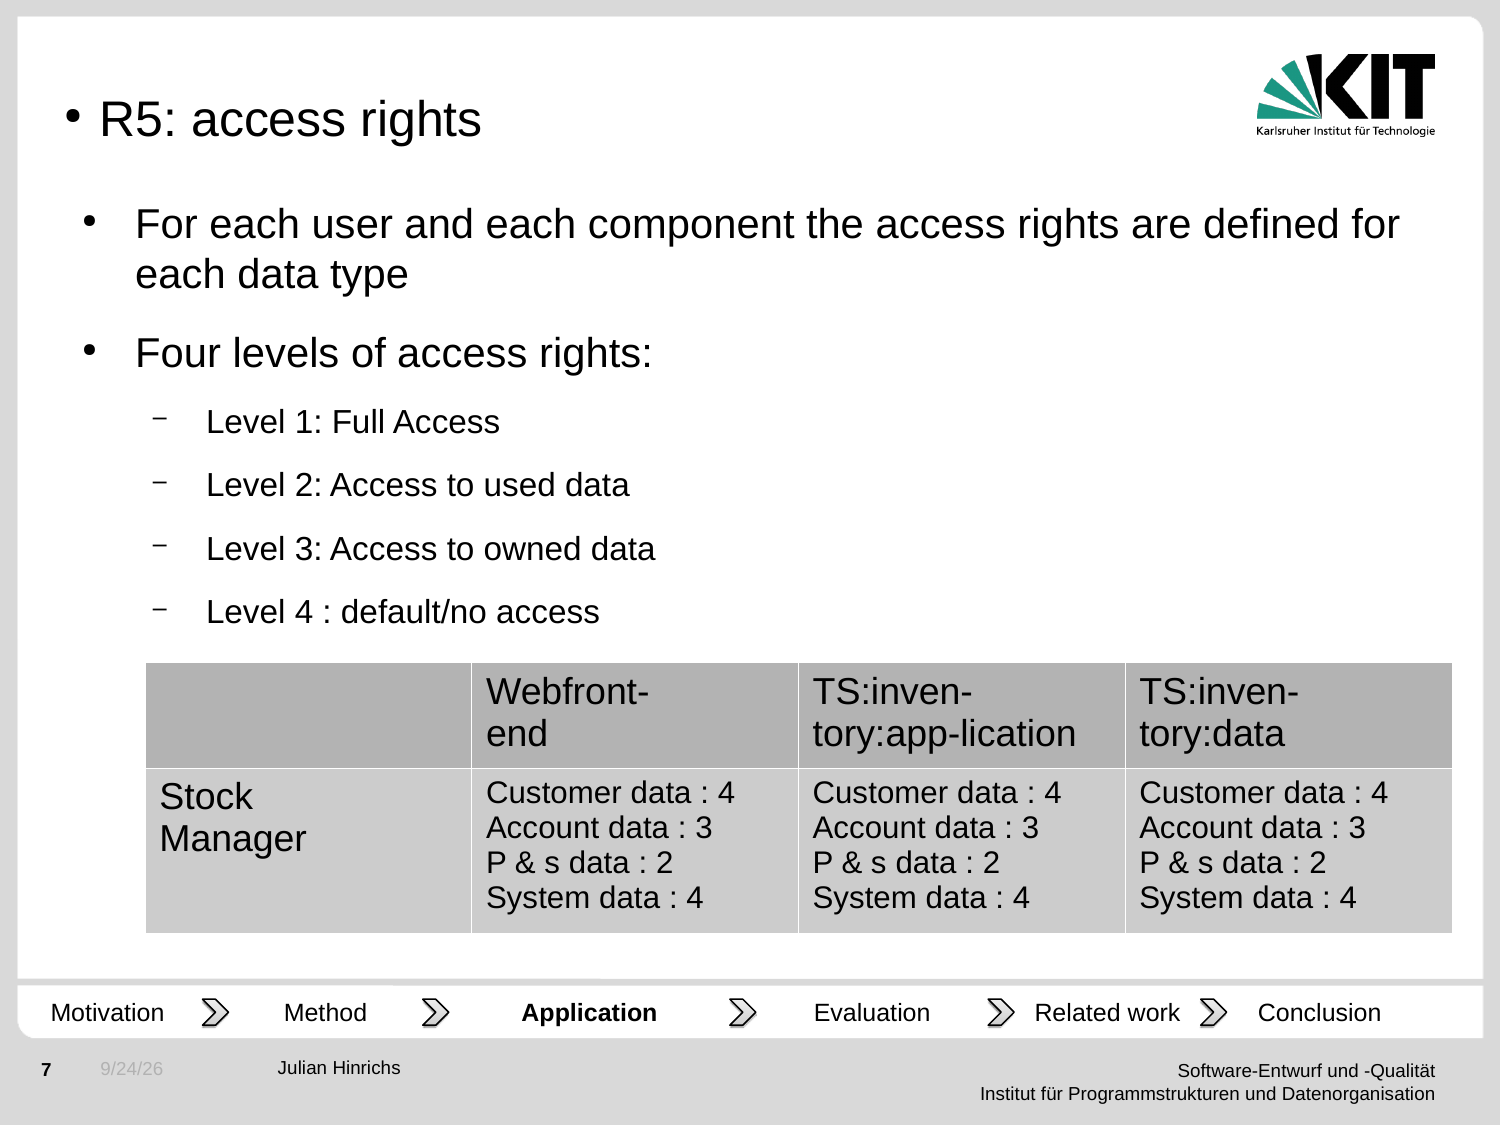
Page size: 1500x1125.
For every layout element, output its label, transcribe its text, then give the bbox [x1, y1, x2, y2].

text_box [729, 999, 756, 1026]
table_cell Customer data : 4 Account data : 3 P & s data : 2 System data : 4 [1126, 769, 1452, 933]
text_box Conclusion [1243, 989, 1488, 1035]
text_box [988, 999, 1015, 1026]
title R5: access rights [64, 54, 1198, 147]
text_box Evaluation [798, 989, 946, 1035]
table_header TS:inven-tory:app-lication [799, 663, 1125, 768]
text_box [422, 999, 449, 1026]
table_cell Stock Manager [146, 769, 471, 933]
text_box Method [269, 989, 383, 1035]
text_box Related work [1019, 989, 1196, 1035]
text_box Application [506, 989, 673, 1035]
text_box [1200, 999, 1227, 1026]
table_cell Customer data : 4 Account data : 3 P & s data : 2 System data : 4 [799, 769, 1125, 933]
slide_number 9/27/18 [100, 1057, 271, 1117]
table_header [146, 663, 471, 768]
list For each user and each component the access rights are defined for each data type Four levels of access rights: Level 1: Full Access Level 2: Access to used data Level 3: Access to owned data Level 4 : default/no access [64, 196, 1436, 966]
table_header Webfront- end [472, 663, 798, 768]
text_box Motivation [35, 989, 180, 1035]
text_box [202, 999, 229, 1026]
table_cell Customer data : 4 Account data : 3 P & s data : 2 System data : 4 [472, 769, 798, 933]
table_header TS:inven-tory:data [1126, 663, 1452, 768]
picture [0, 0, 1500, 1125]
